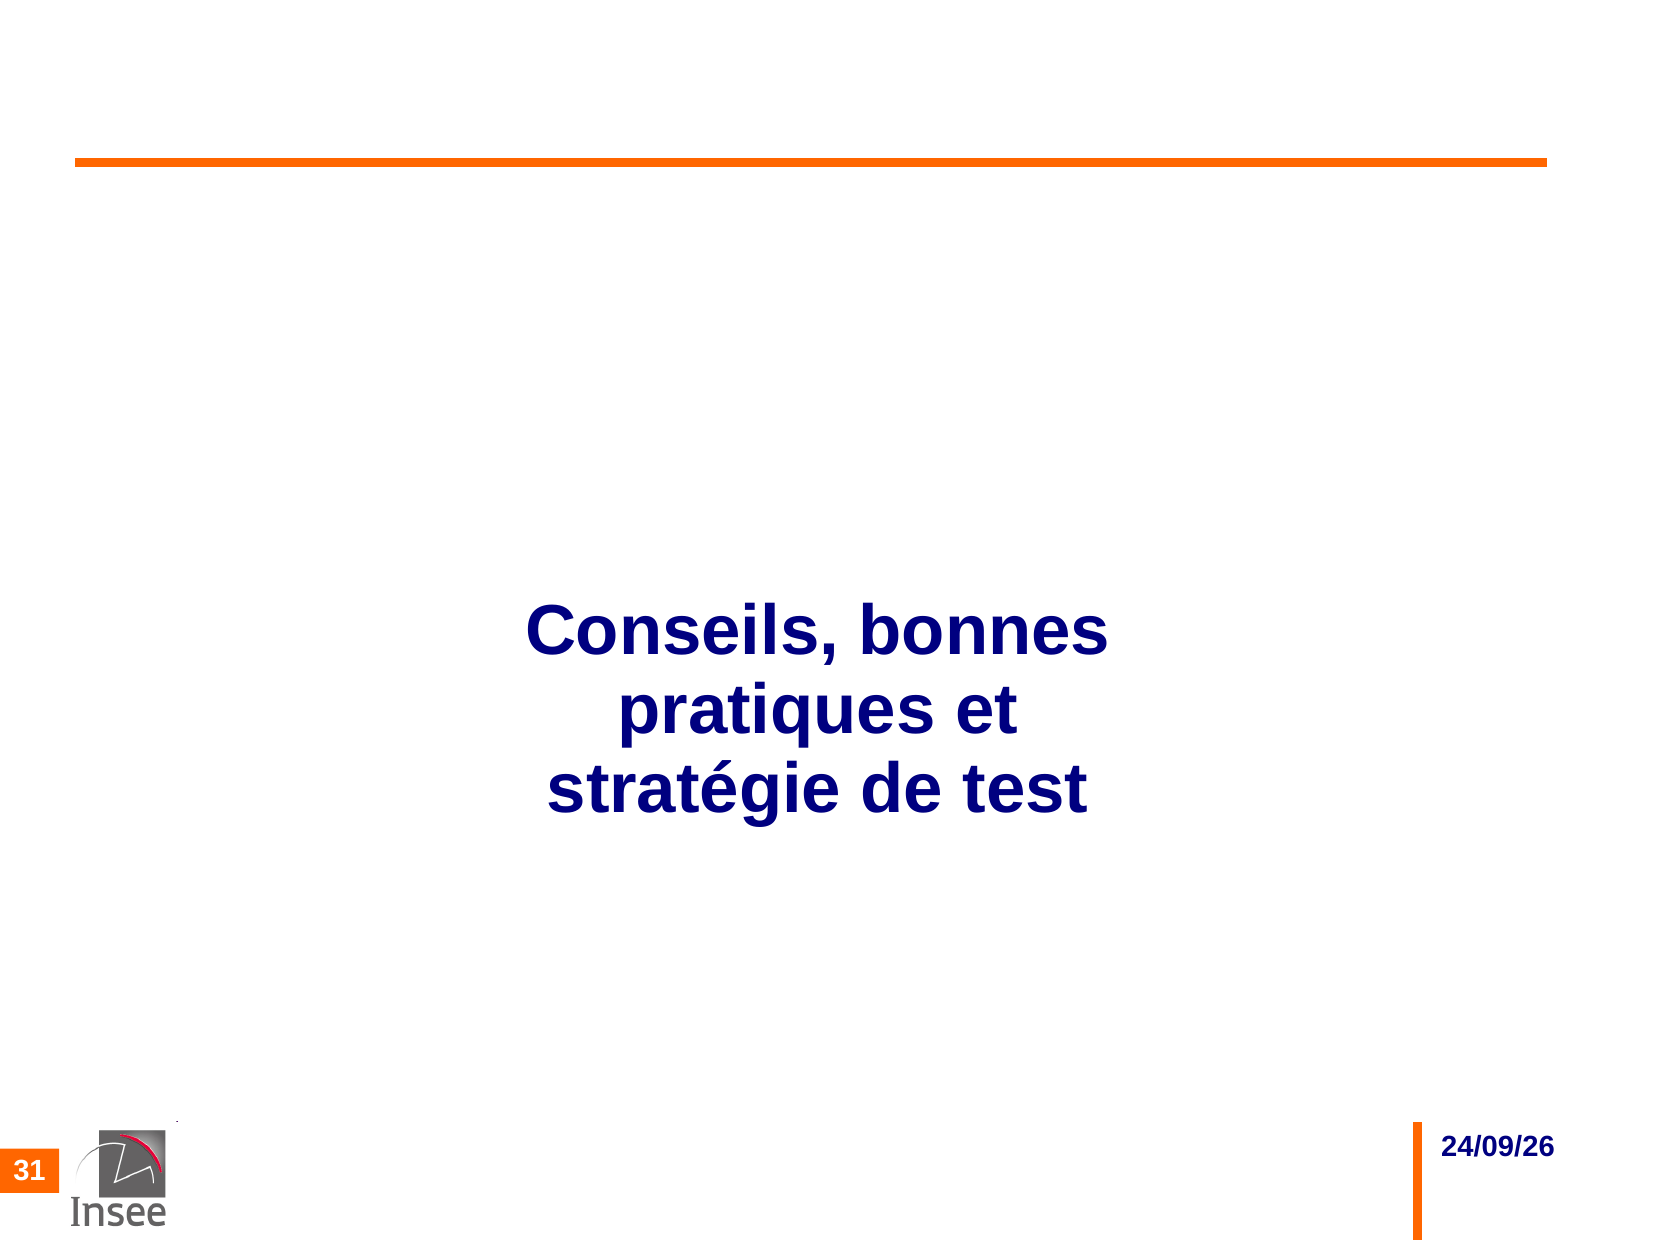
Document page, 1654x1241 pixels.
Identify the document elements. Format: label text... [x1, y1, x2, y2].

picture [62, 1121, 178, 1241]
list Conseils, bonnes pratiques et stratégie de test [419, 590, 1146, 832]
